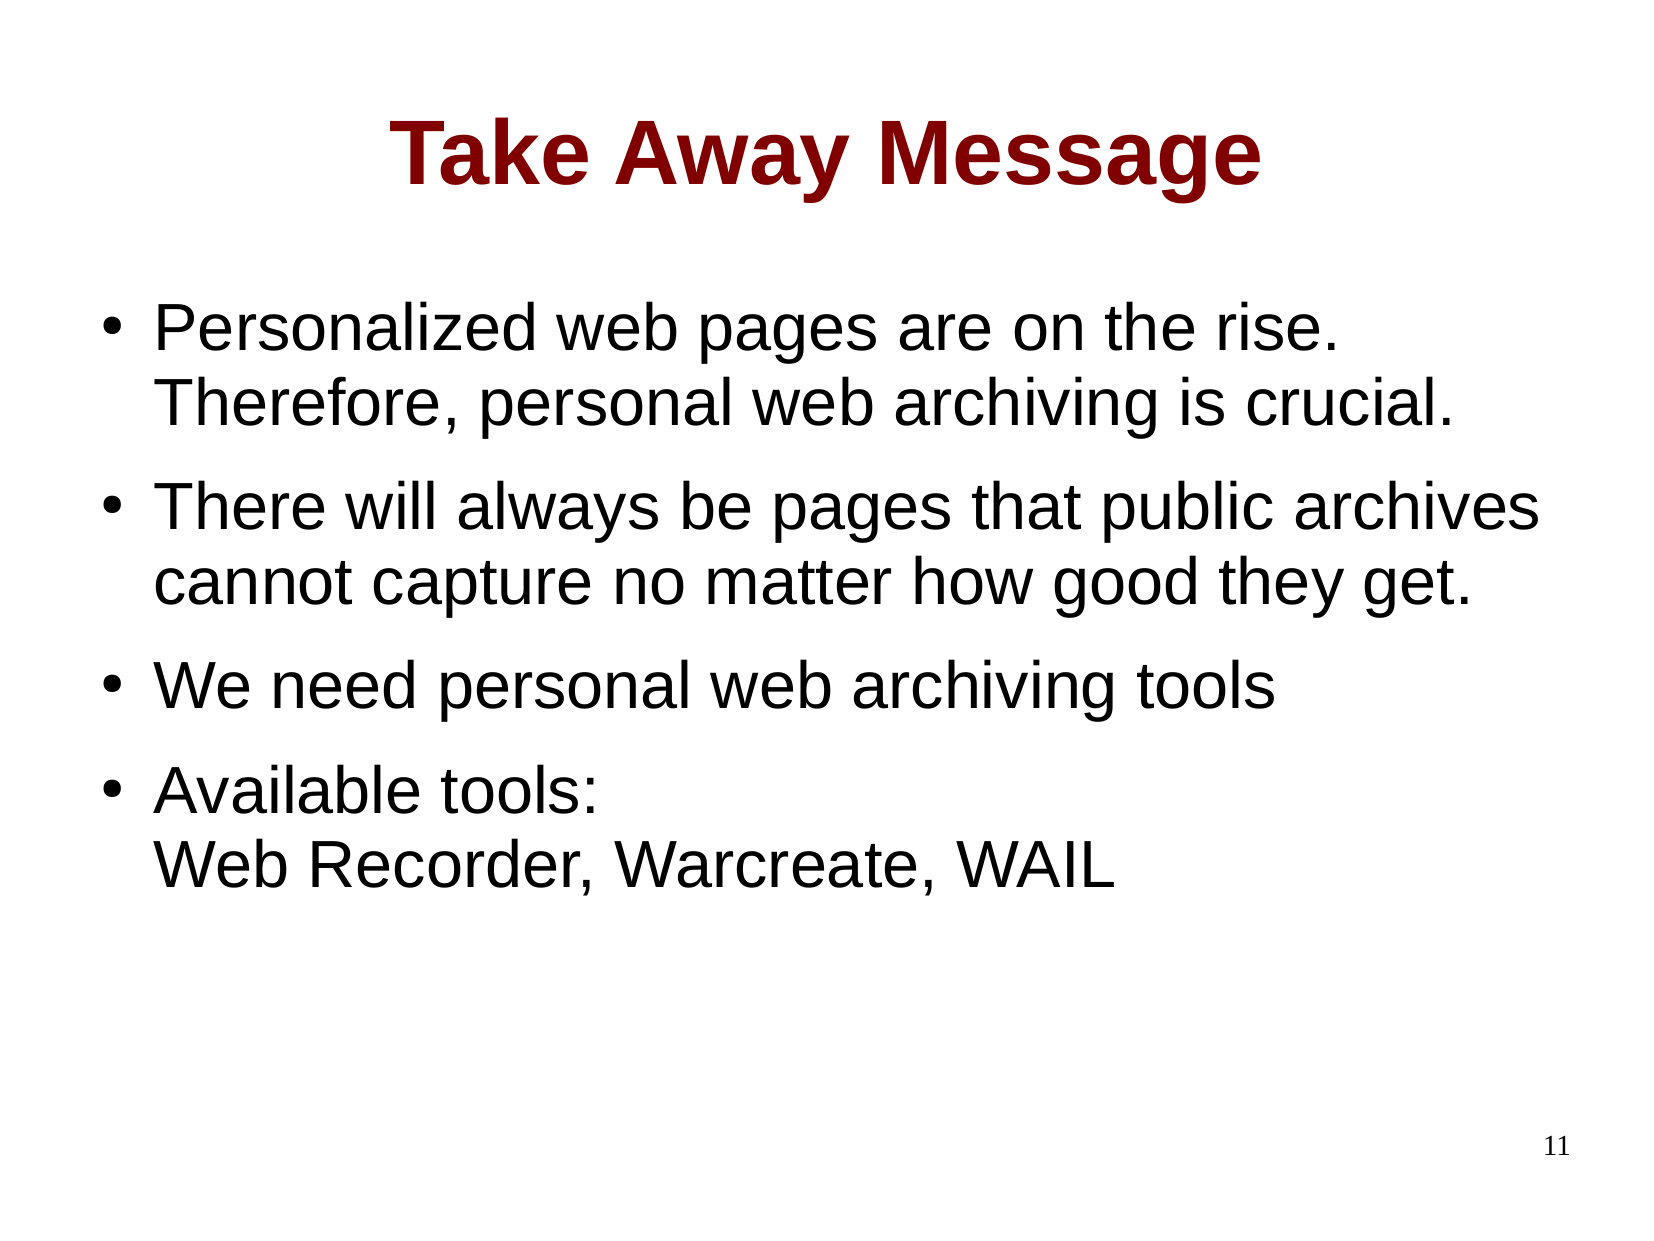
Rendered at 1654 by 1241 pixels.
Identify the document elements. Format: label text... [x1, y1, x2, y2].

title Take Away Message [82, 49, 1571, 257]
list Personalized web pages are on the rise. Therefore, personal web archiving is crucial. There will always be pages that public archives cannot capture no matter how good they get. We need personal web archiving tools Available tools: Web Recorder, Warcreate, WAIL [82, 290, 1571, 1010]
